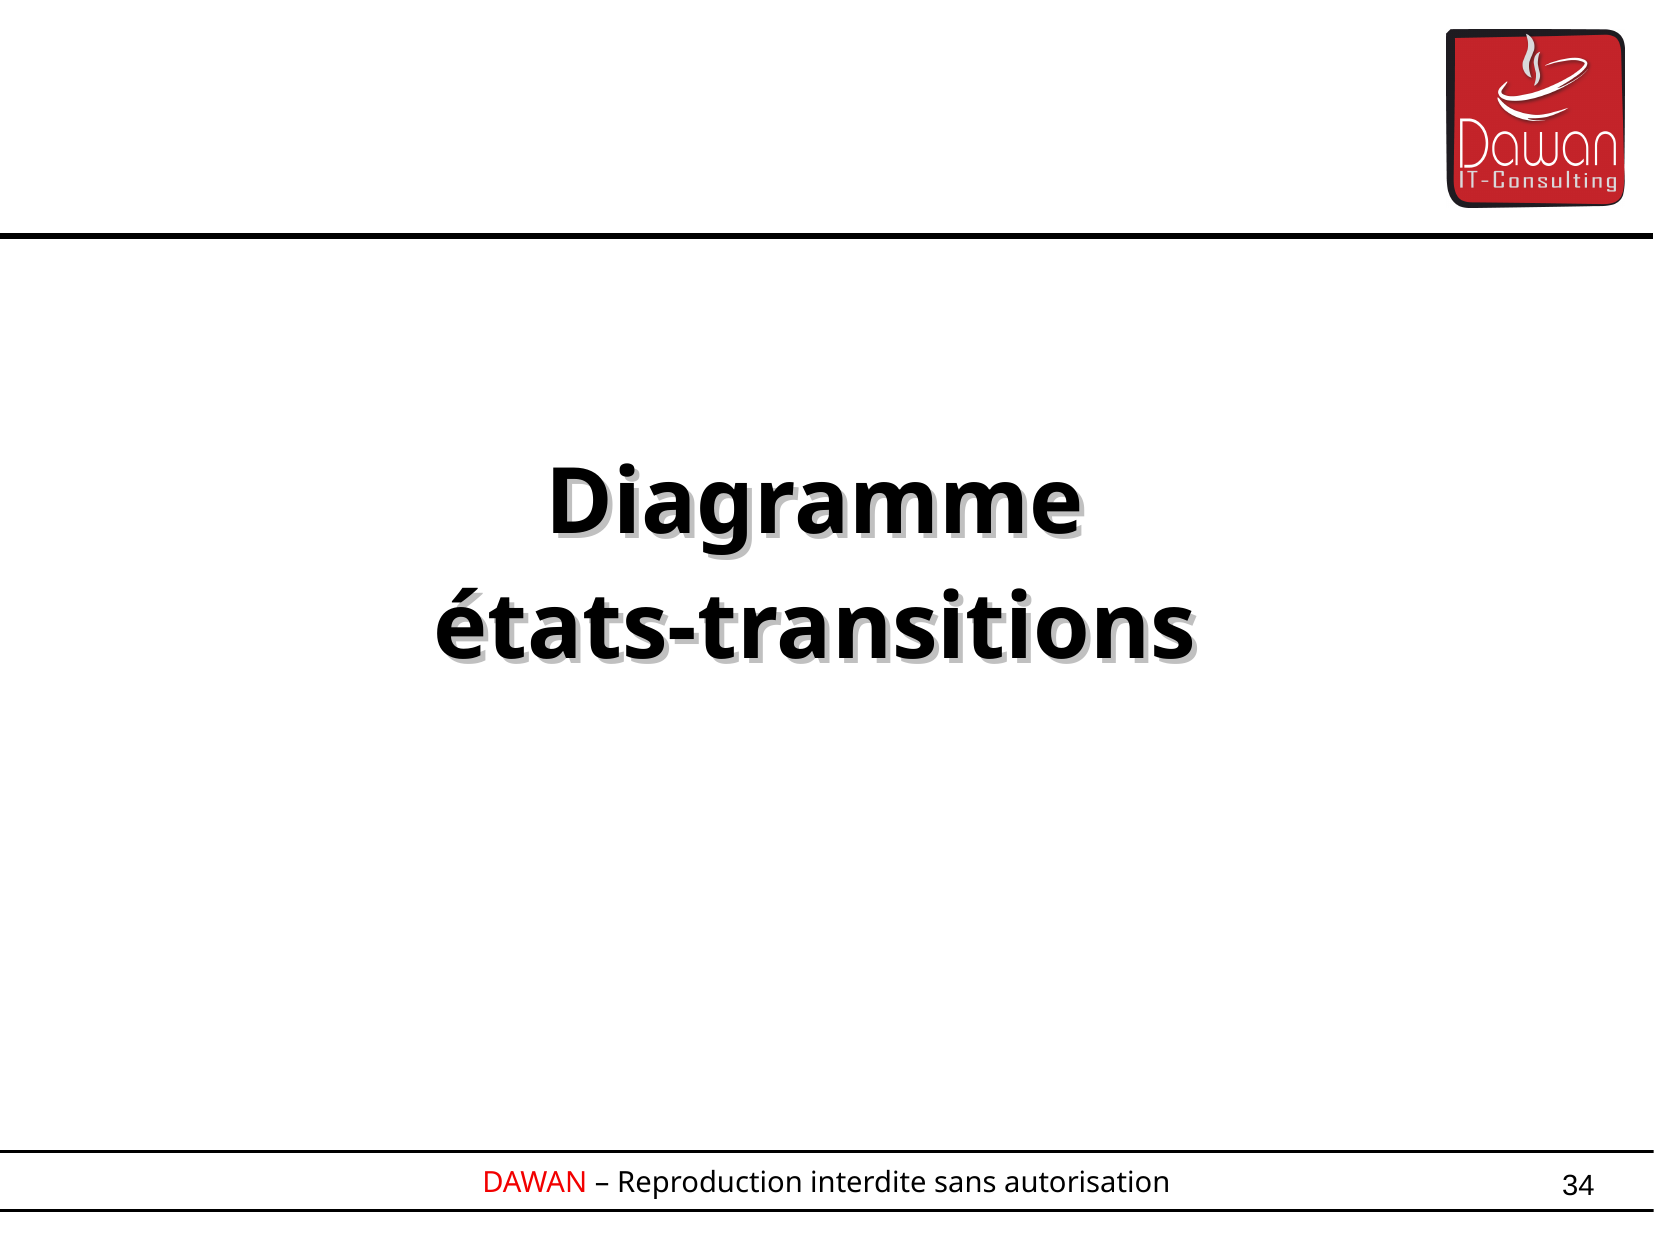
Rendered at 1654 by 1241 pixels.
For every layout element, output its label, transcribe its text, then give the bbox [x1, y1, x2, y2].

picture [1446, 29, 1625, 208]
text_box Diagramme états-transitions [88, 288, 1565, 893]
